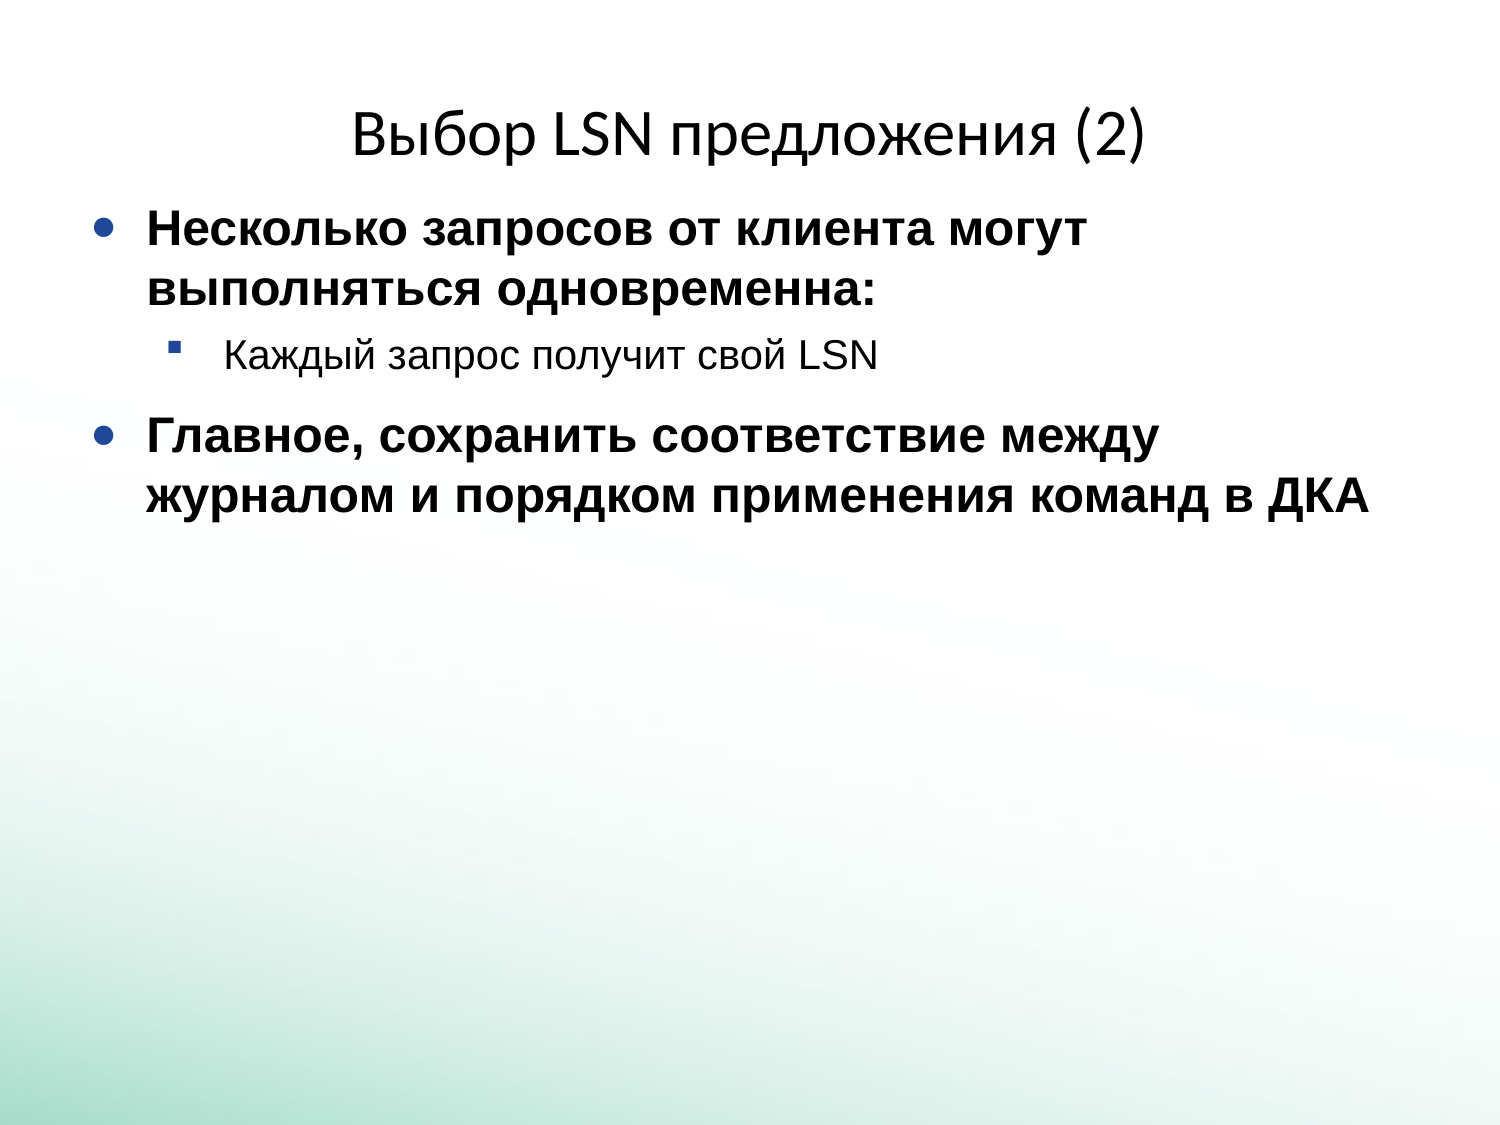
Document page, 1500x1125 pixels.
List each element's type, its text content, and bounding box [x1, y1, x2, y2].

list Несколько запросов от клиента могут выполняться одновременна: Каждый запрос получит свой LSN Главное, сохранить соответствие между журналом и порядком применения команд в ДКА [75, 233, 1425, 1005]
title Выбор LSN предложения (2) [75, 45, 1426, 233]
picture [0, 0, 1500, 1125]
